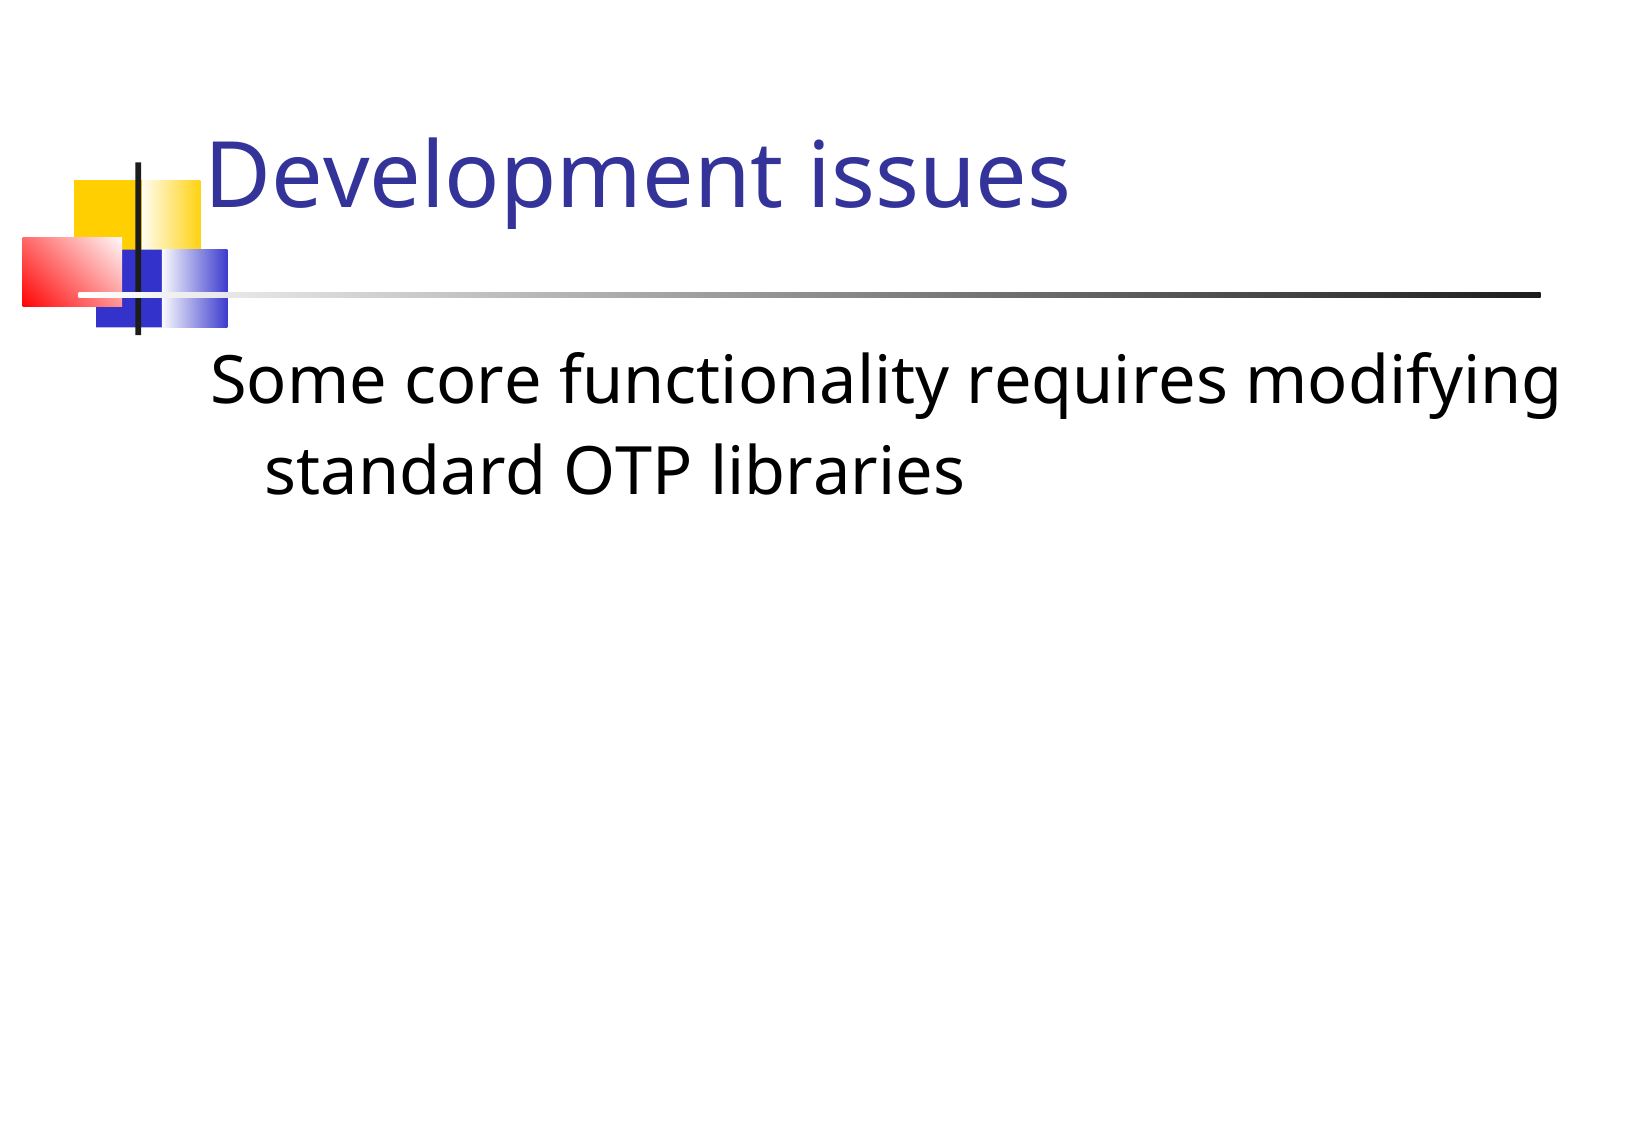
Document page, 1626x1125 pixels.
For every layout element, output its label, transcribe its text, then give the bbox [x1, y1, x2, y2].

title Development issues [204, 115, 1590, 227]
list Some core functionality requires modifying standard OTP libraries [210, 331, 1592, 493]
